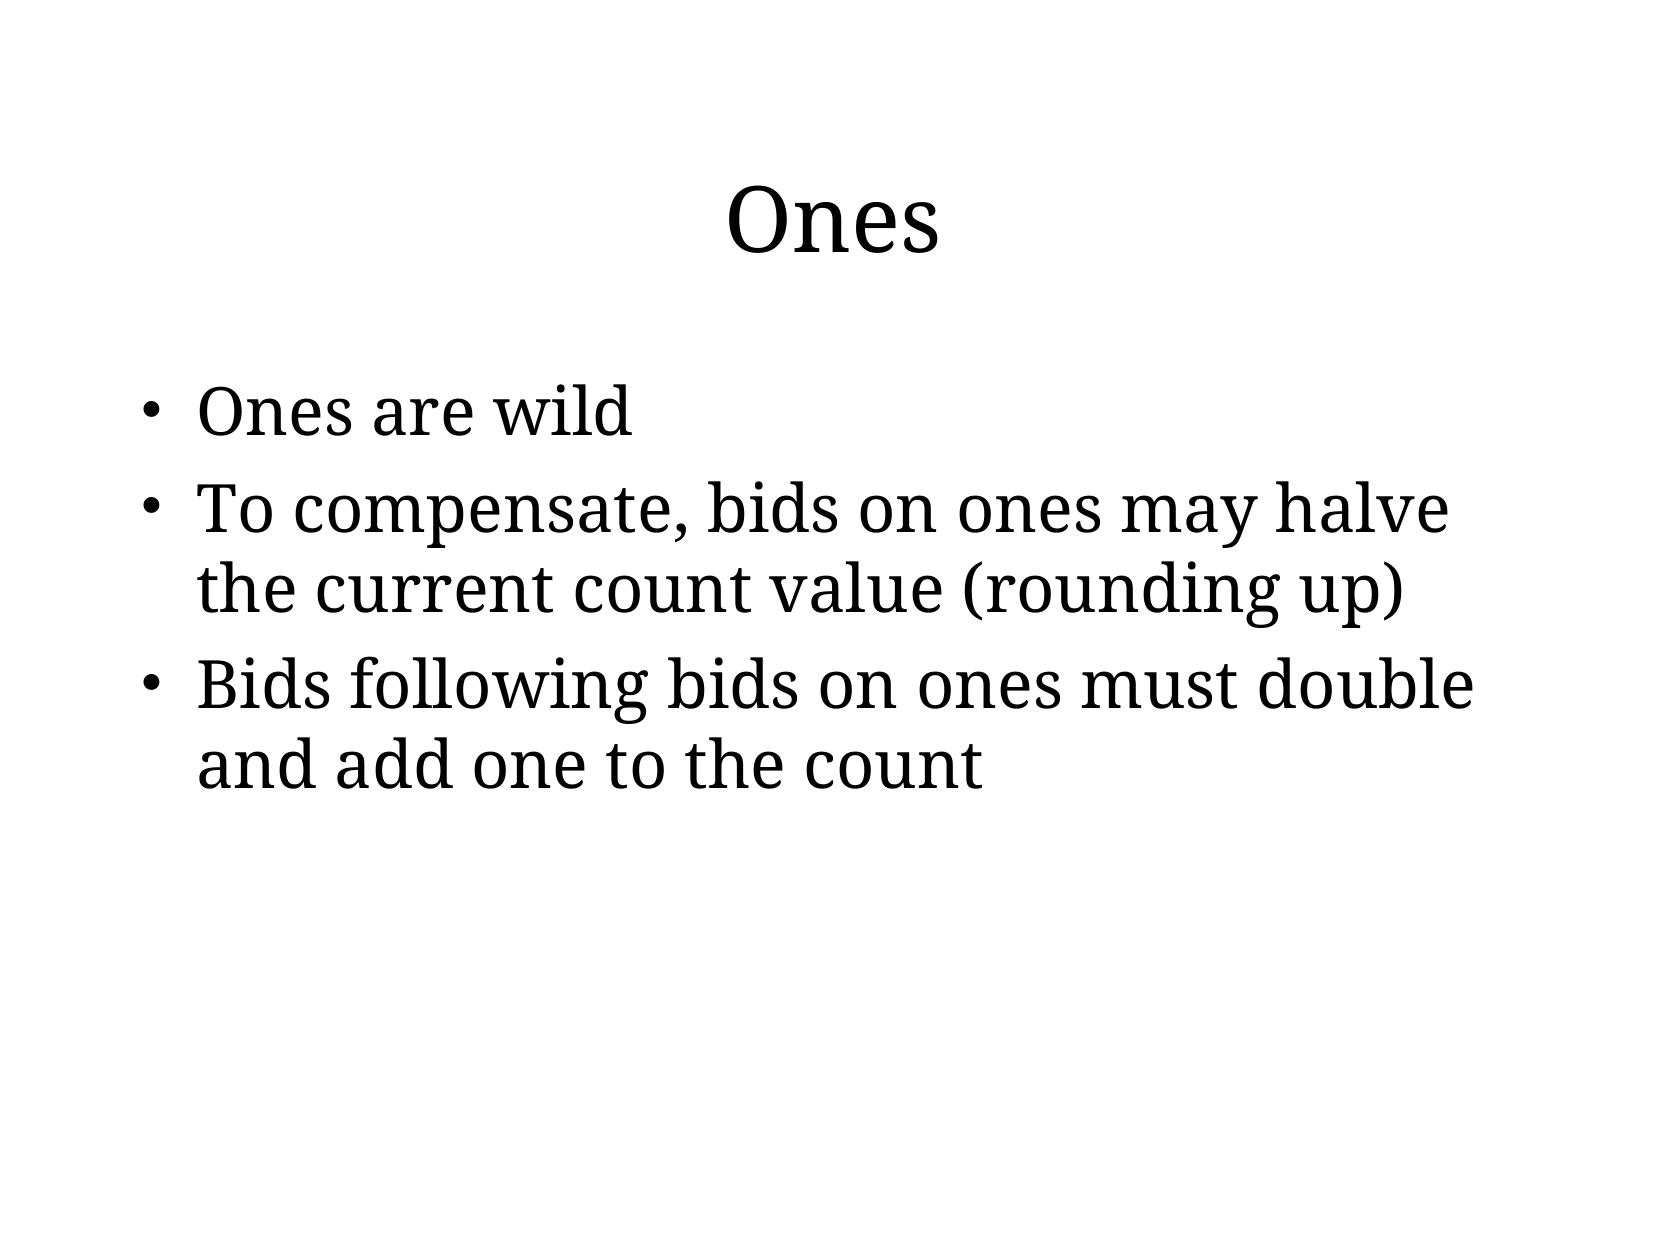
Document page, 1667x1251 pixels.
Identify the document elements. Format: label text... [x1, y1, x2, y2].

list Ones are wild To compensate, bids on ones may halve the current count value (rounding up) Bids following bids on ones must double and add one to the count [124, 360, 1542, 1112]
title Ones [124, 110, 1542, 320]
